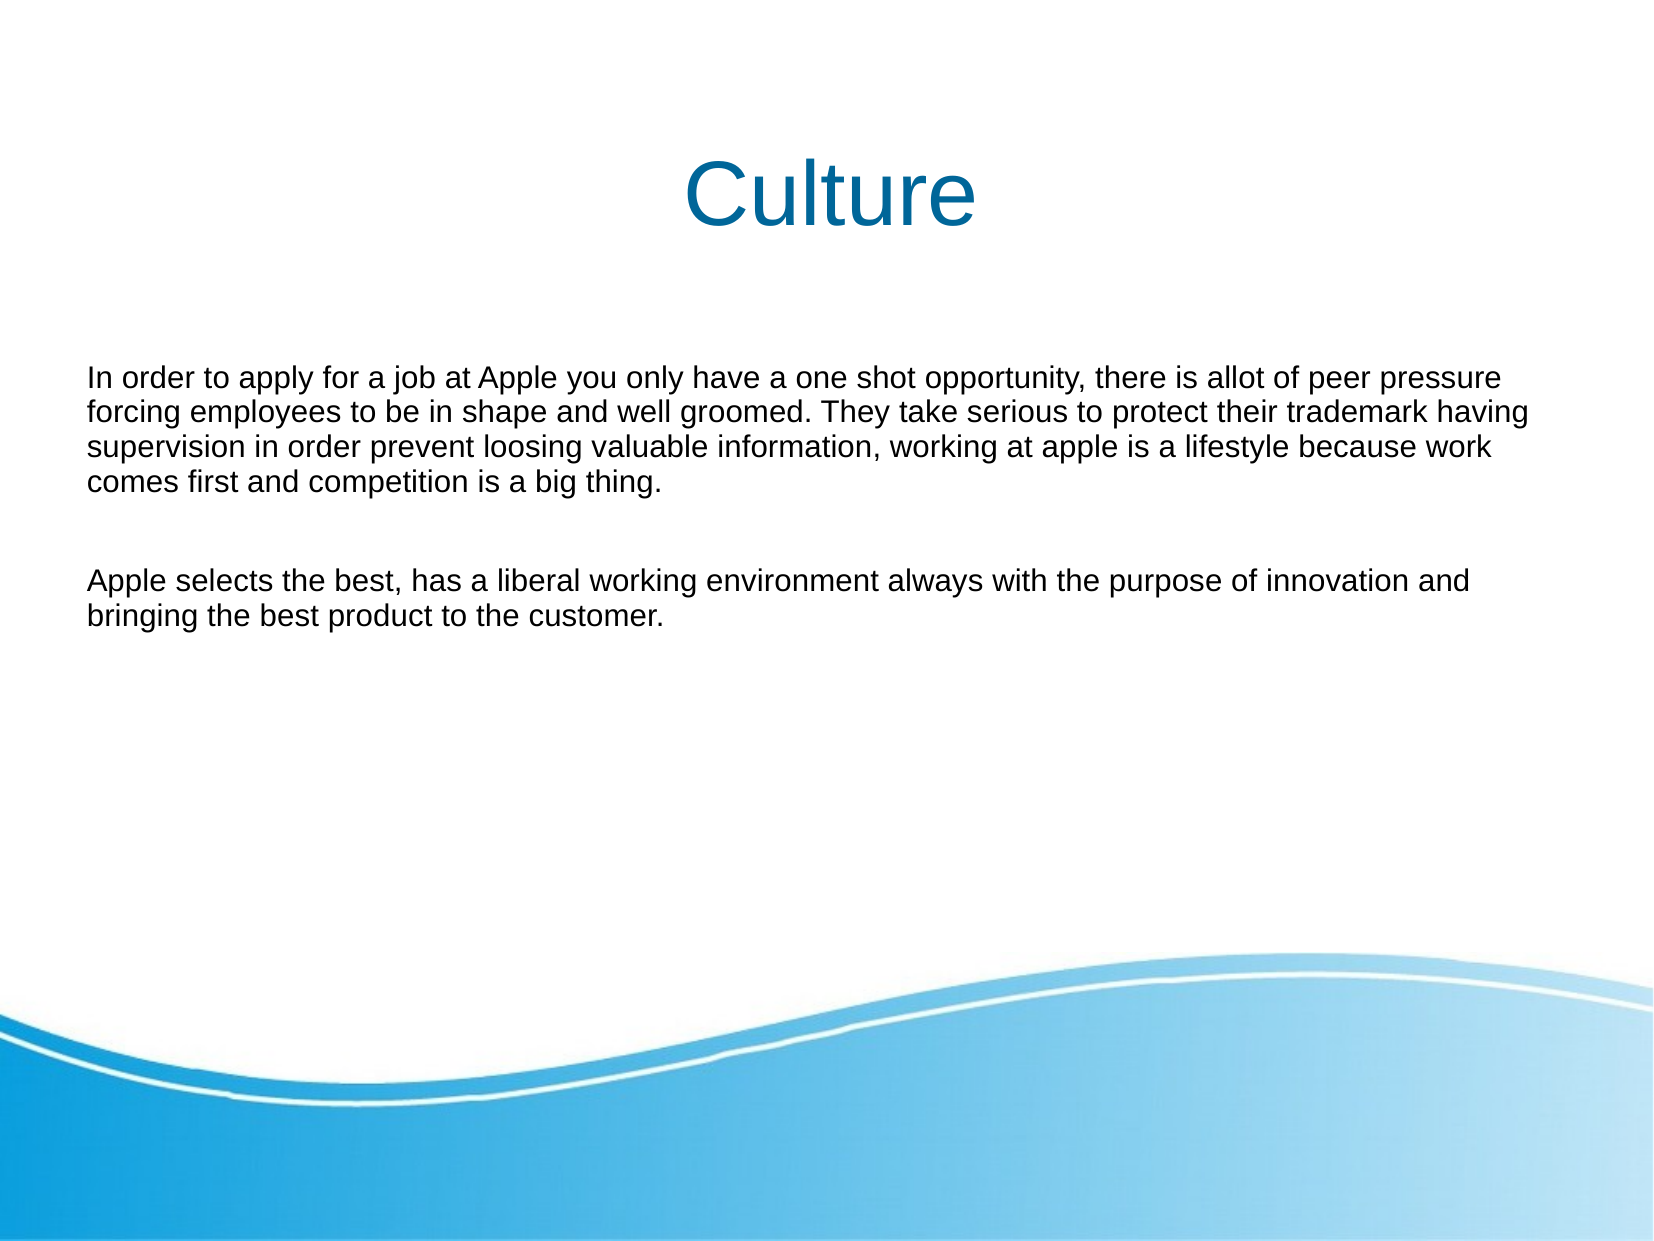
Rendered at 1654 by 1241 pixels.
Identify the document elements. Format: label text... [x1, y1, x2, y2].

picture [0, 952, 1654, 1241]
title Culture [86, 90, 1576, 298]
list In order to apply for a job at Apple you only have a one shot opportunity, there is allot of peer pressure forcing employees to be in shape and well groomed. They take serious to protect their trademark having supervision in order prevent loosing valuable information, working at apple is a lifestyle because work comes first and competition is a big thing. Apple selects the best, has a liberal working environment always with the purpose of innovation and bringing the best product to the customer. [86, 360, 1576, 841]
